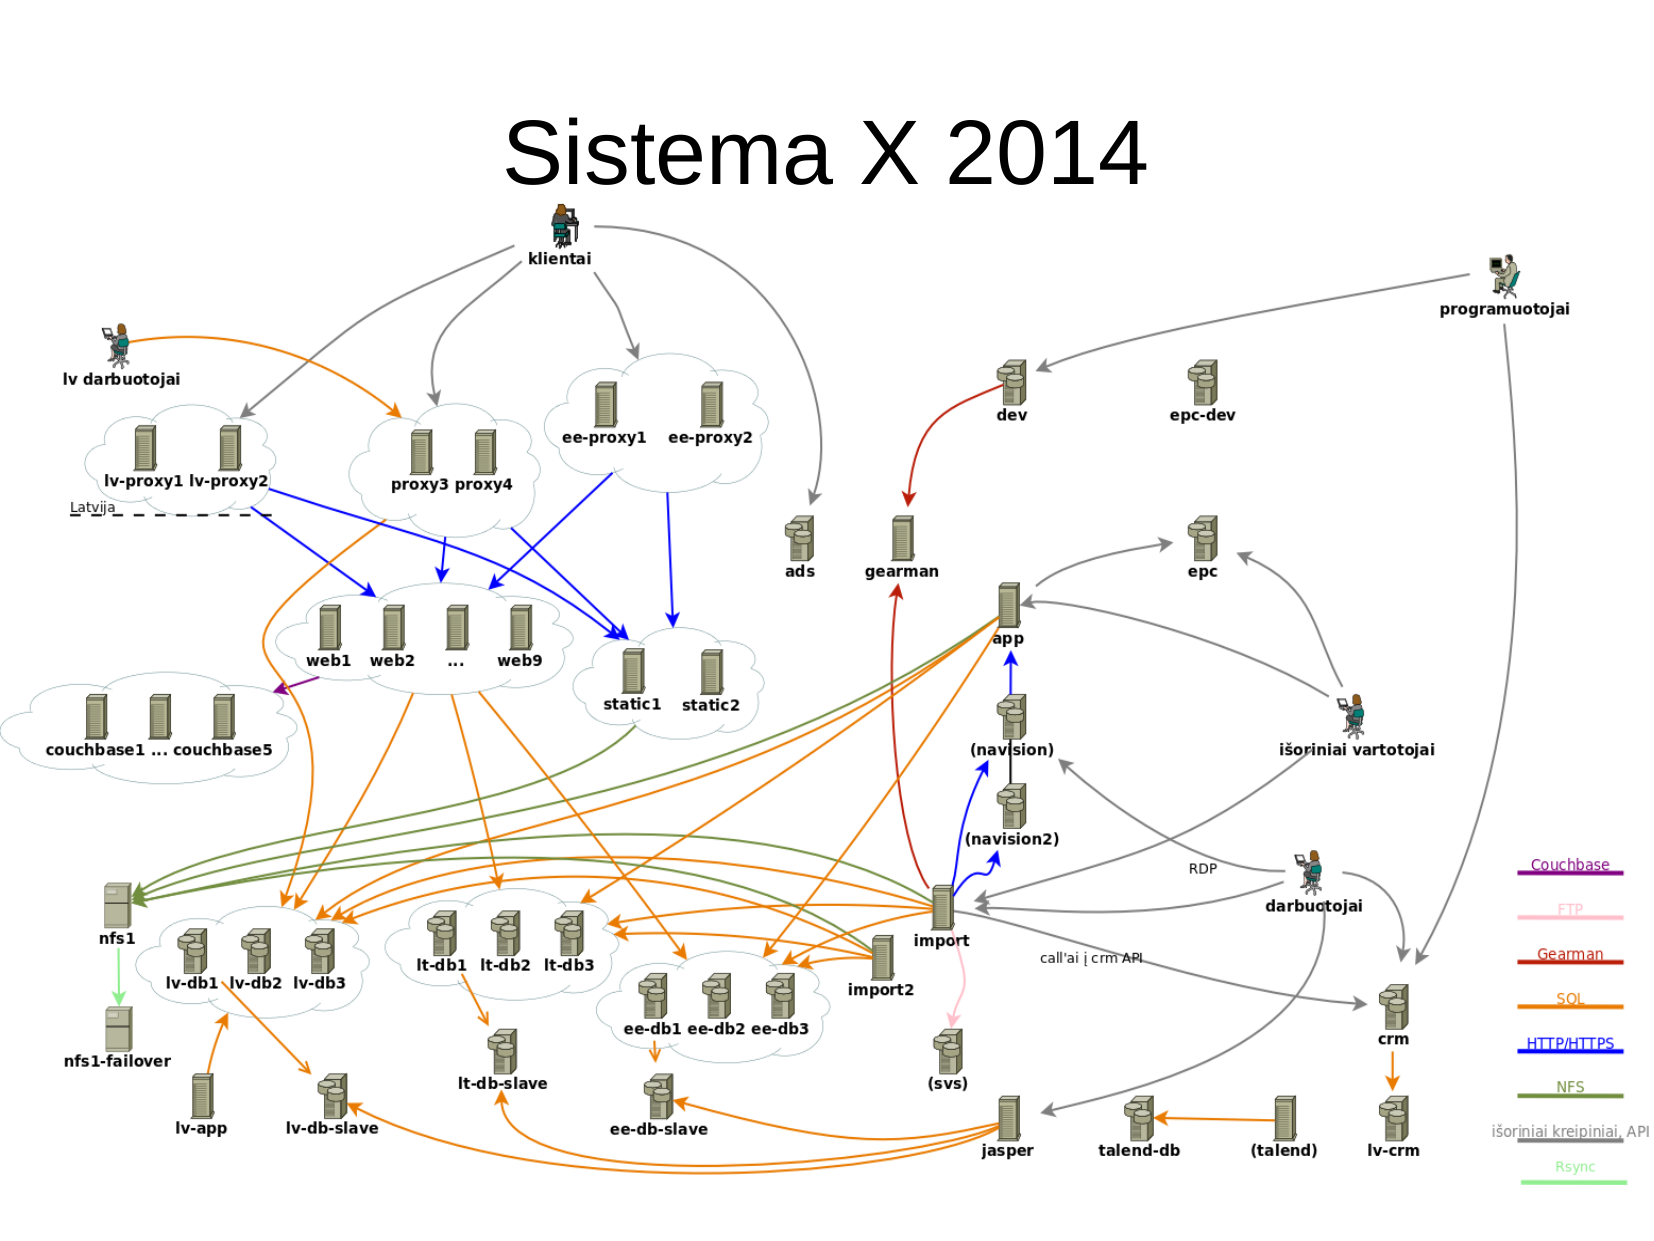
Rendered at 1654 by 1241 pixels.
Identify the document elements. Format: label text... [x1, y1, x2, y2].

picture [0, 194, 1651, 1186]
title Sistema X 2014 [82, 49, 1571, 194]
